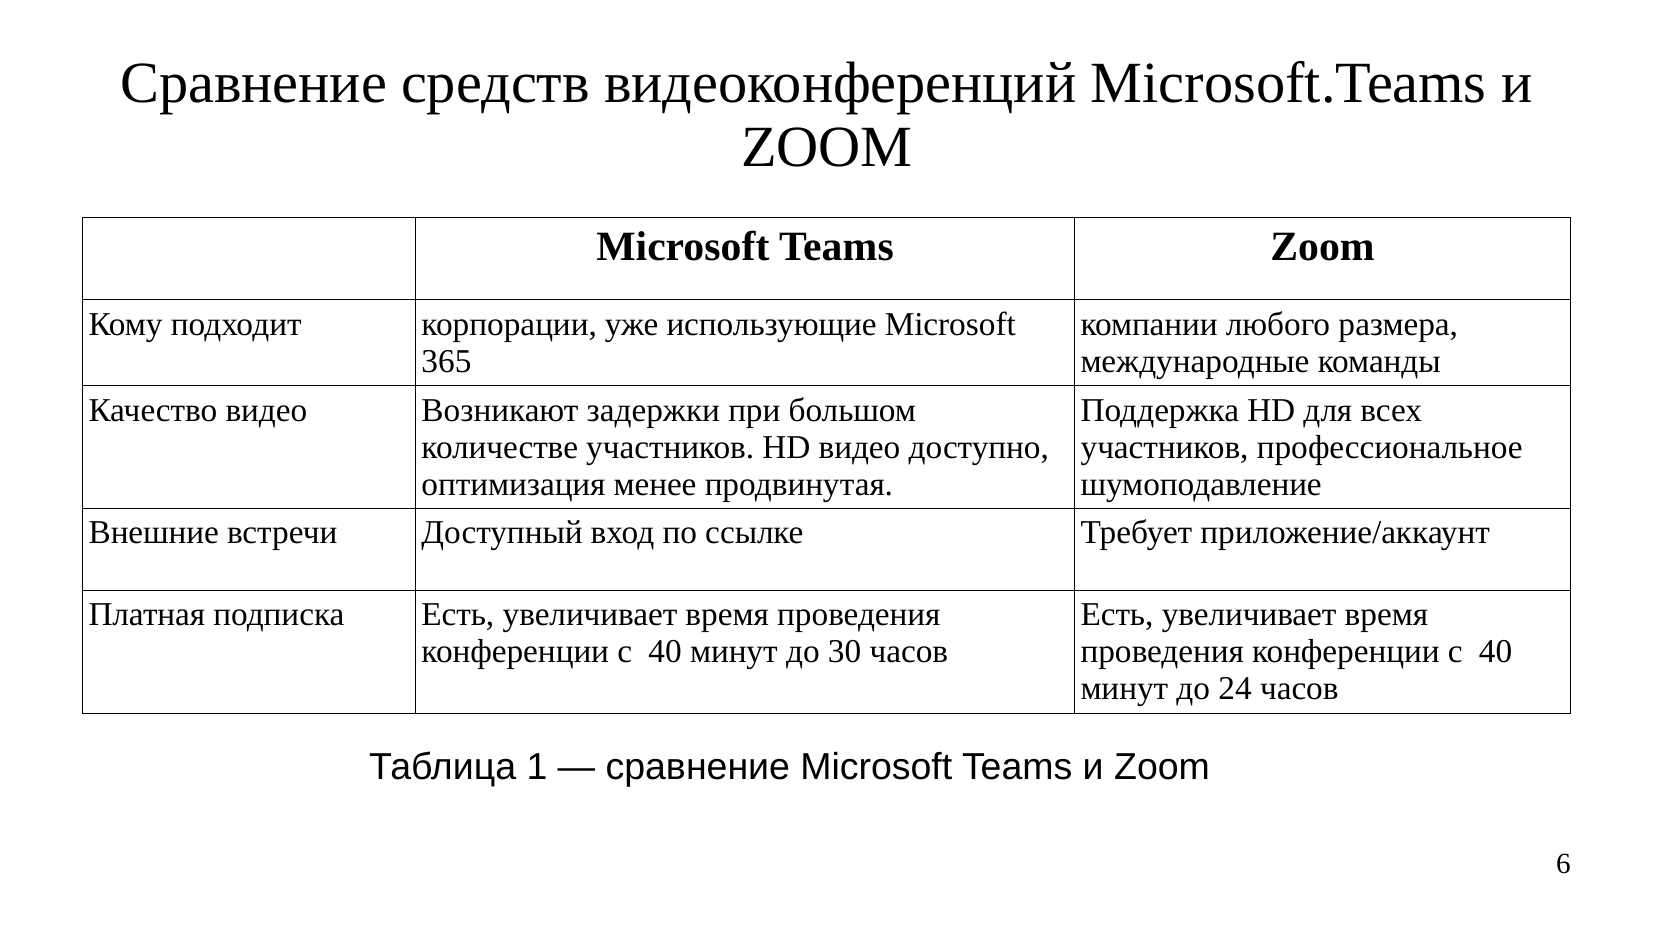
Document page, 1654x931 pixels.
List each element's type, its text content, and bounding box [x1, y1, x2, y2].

table_cell корпорации, уже использующие Microsoft 365 [416, 300, 1074, 385]
table_cell Платная подписка [83, 591, 415, 713]
table_cell Поддержка HD для всех участников, профессиональное шумоподавление [1075, 386, 1570, 508]
table_cell компании любого размера, международные команды [1075, 300, 1570, 385]
title Сравнение средств видеоконференций Microsoft.Teams и ZOOM [82, 37, 1571, 193]
table_cell Требует приложение/аккаунт [1075, 509, 1570, 590]
table_cell Есть, увеличивает время проведения конференции с 40 минут до 30 часов [416, 591, 1074, 713]
table_header Microsoft Teams [416, 218, 1074, 299]
text_box Таблица 1 — сравнение Microsoft Teams и Zoom [354, 738, 1295, 796]
table_cell Доступный вход по ссылке [416, 509, 1074, 590]
table_cell Внешние встречи [83, 509, 415, 590]
table_header Zoom [1075, 218, 1570, 299]
table_header [83, 218, 415, 299]
table_cell Кому подходит [83, 300, 415, 385]
table_cell Возникают задержки при большом количестве участников. HD видео доступно, оптимизация менее продвинутая. [416, 386, 1074, 508]
table_cell Есть, увеличивает время проведения конференции с 40 минут до 24 часов [1075, 591, 1570, 713]
table_cell Качество видео [83, 386, 415, 508]
